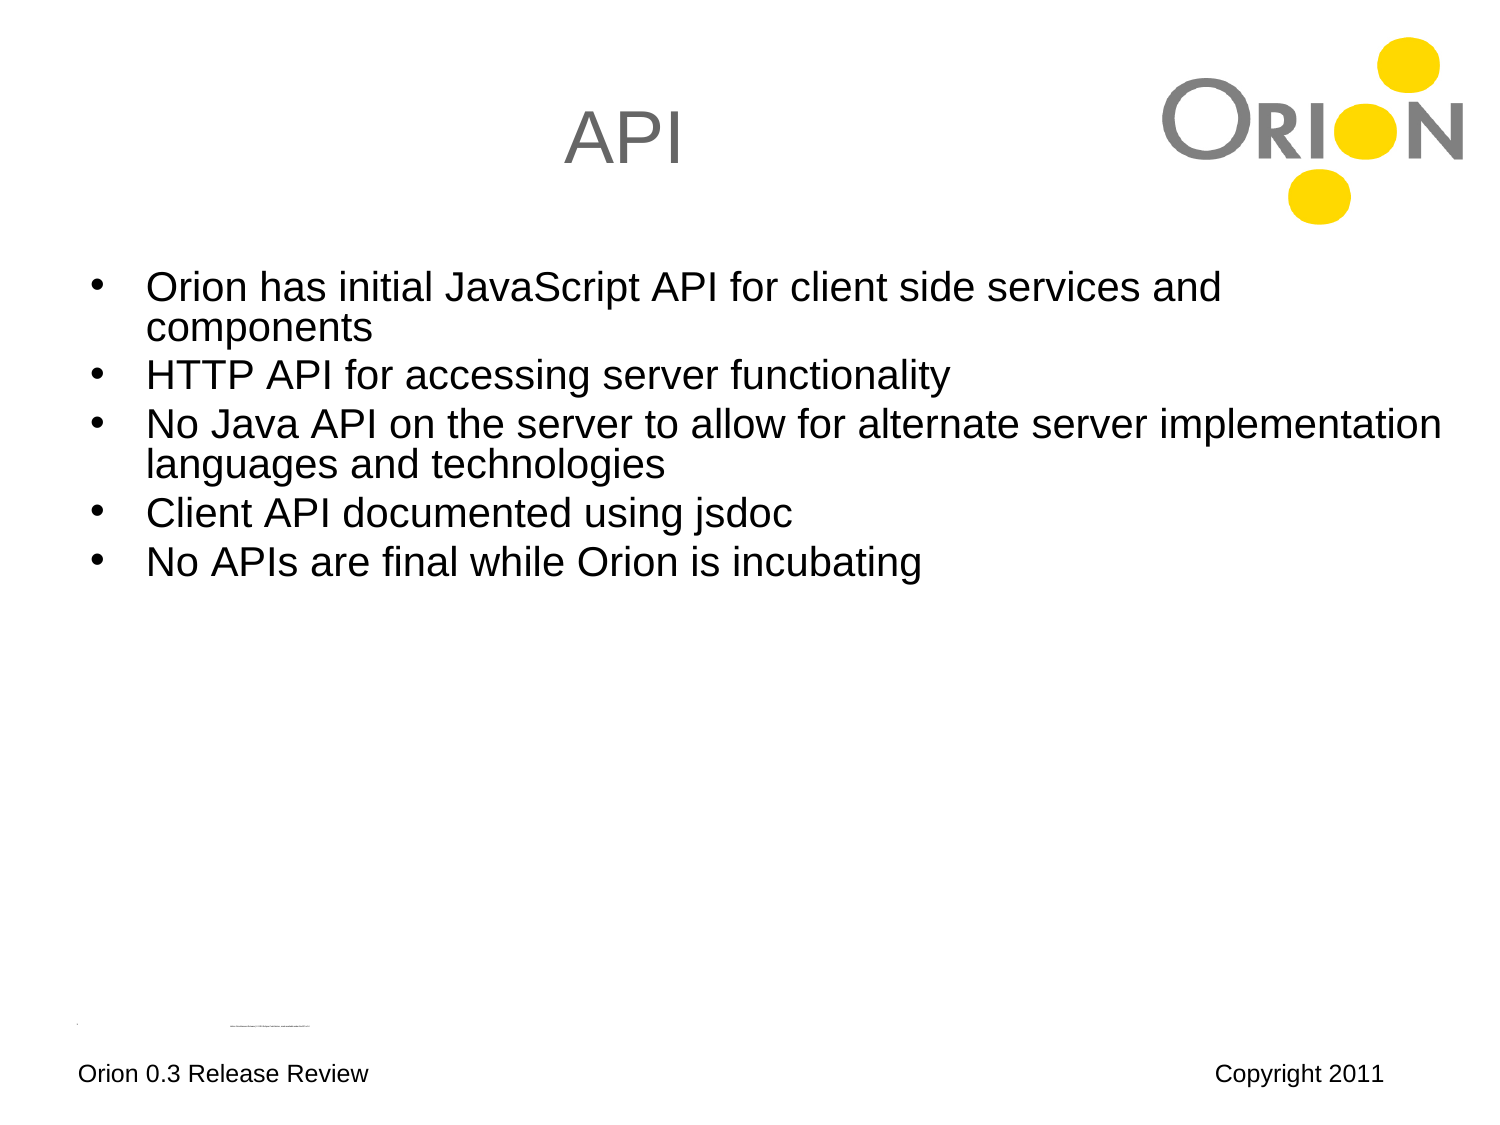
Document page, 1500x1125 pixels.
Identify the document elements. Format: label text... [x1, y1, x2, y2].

picture [1162, 37, 1463, 225]
list Orion has initial JavaScript API for client side services and components HTTP API for accessing server functionality No Java API on the server to allow for alternate server implementation languages and technologies Client API documented using jsdoc No APIs are final while Orion is incubating [74, 262, 1475, 1006]
title API [74, 45, 1176, 233]
